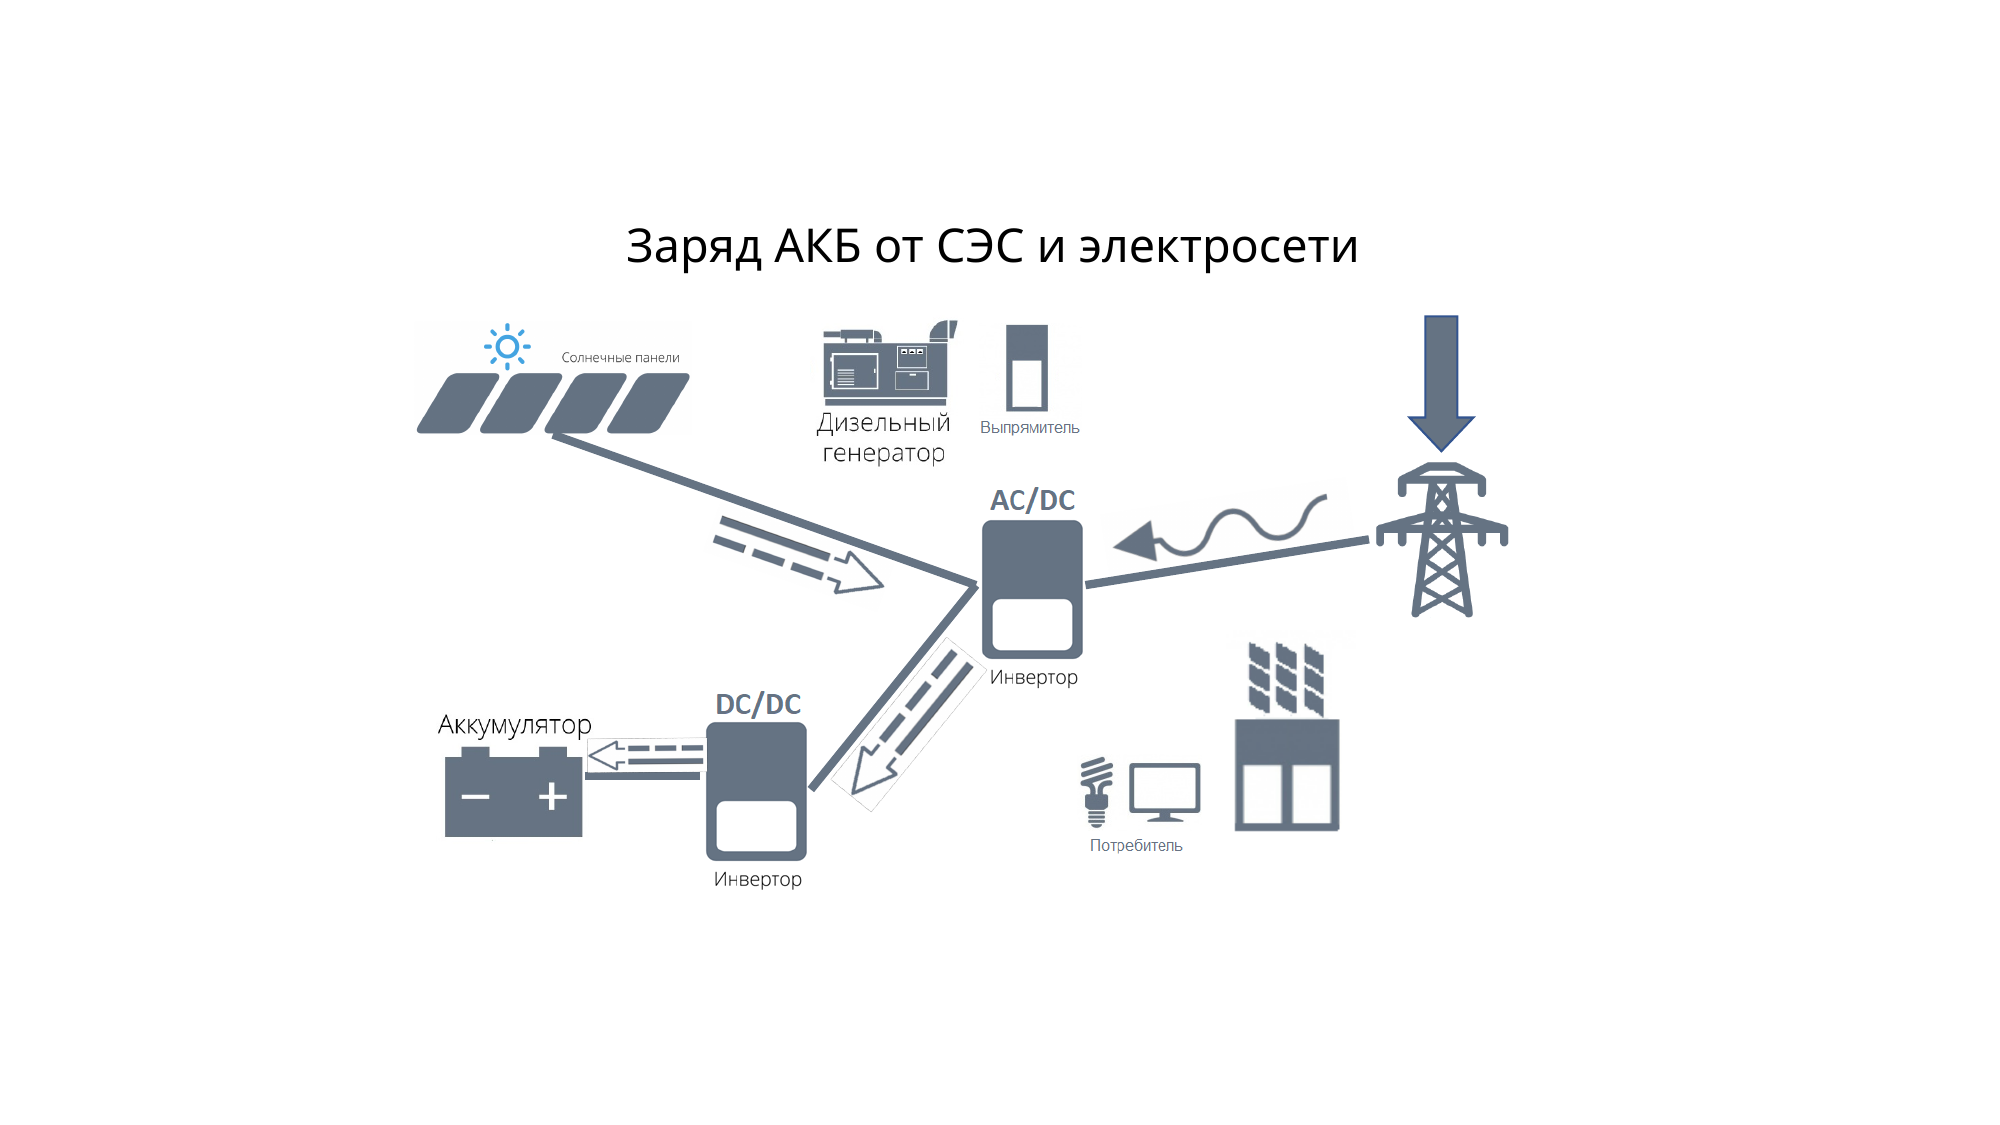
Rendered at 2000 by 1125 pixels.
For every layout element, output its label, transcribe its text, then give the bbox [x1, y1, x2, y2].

picture [1077, 622, 1373, 866]
picture [415, 689, 811, 890]
picture [703, 502, 894, 612]
title Заряд АКБ от СЭС и электросети [379, 214, 1621, 273]
picture [824, 481, 1086, 834]
picture [1369, 460, 1514, 618]
picture [979, 323, 1082, 436]
picture [1100, 477, 1354, 576]
picture [414, 321, 692, 435]
text_box [1409, 316, 1474, 452]
picture [810, 315, 964, 470]
